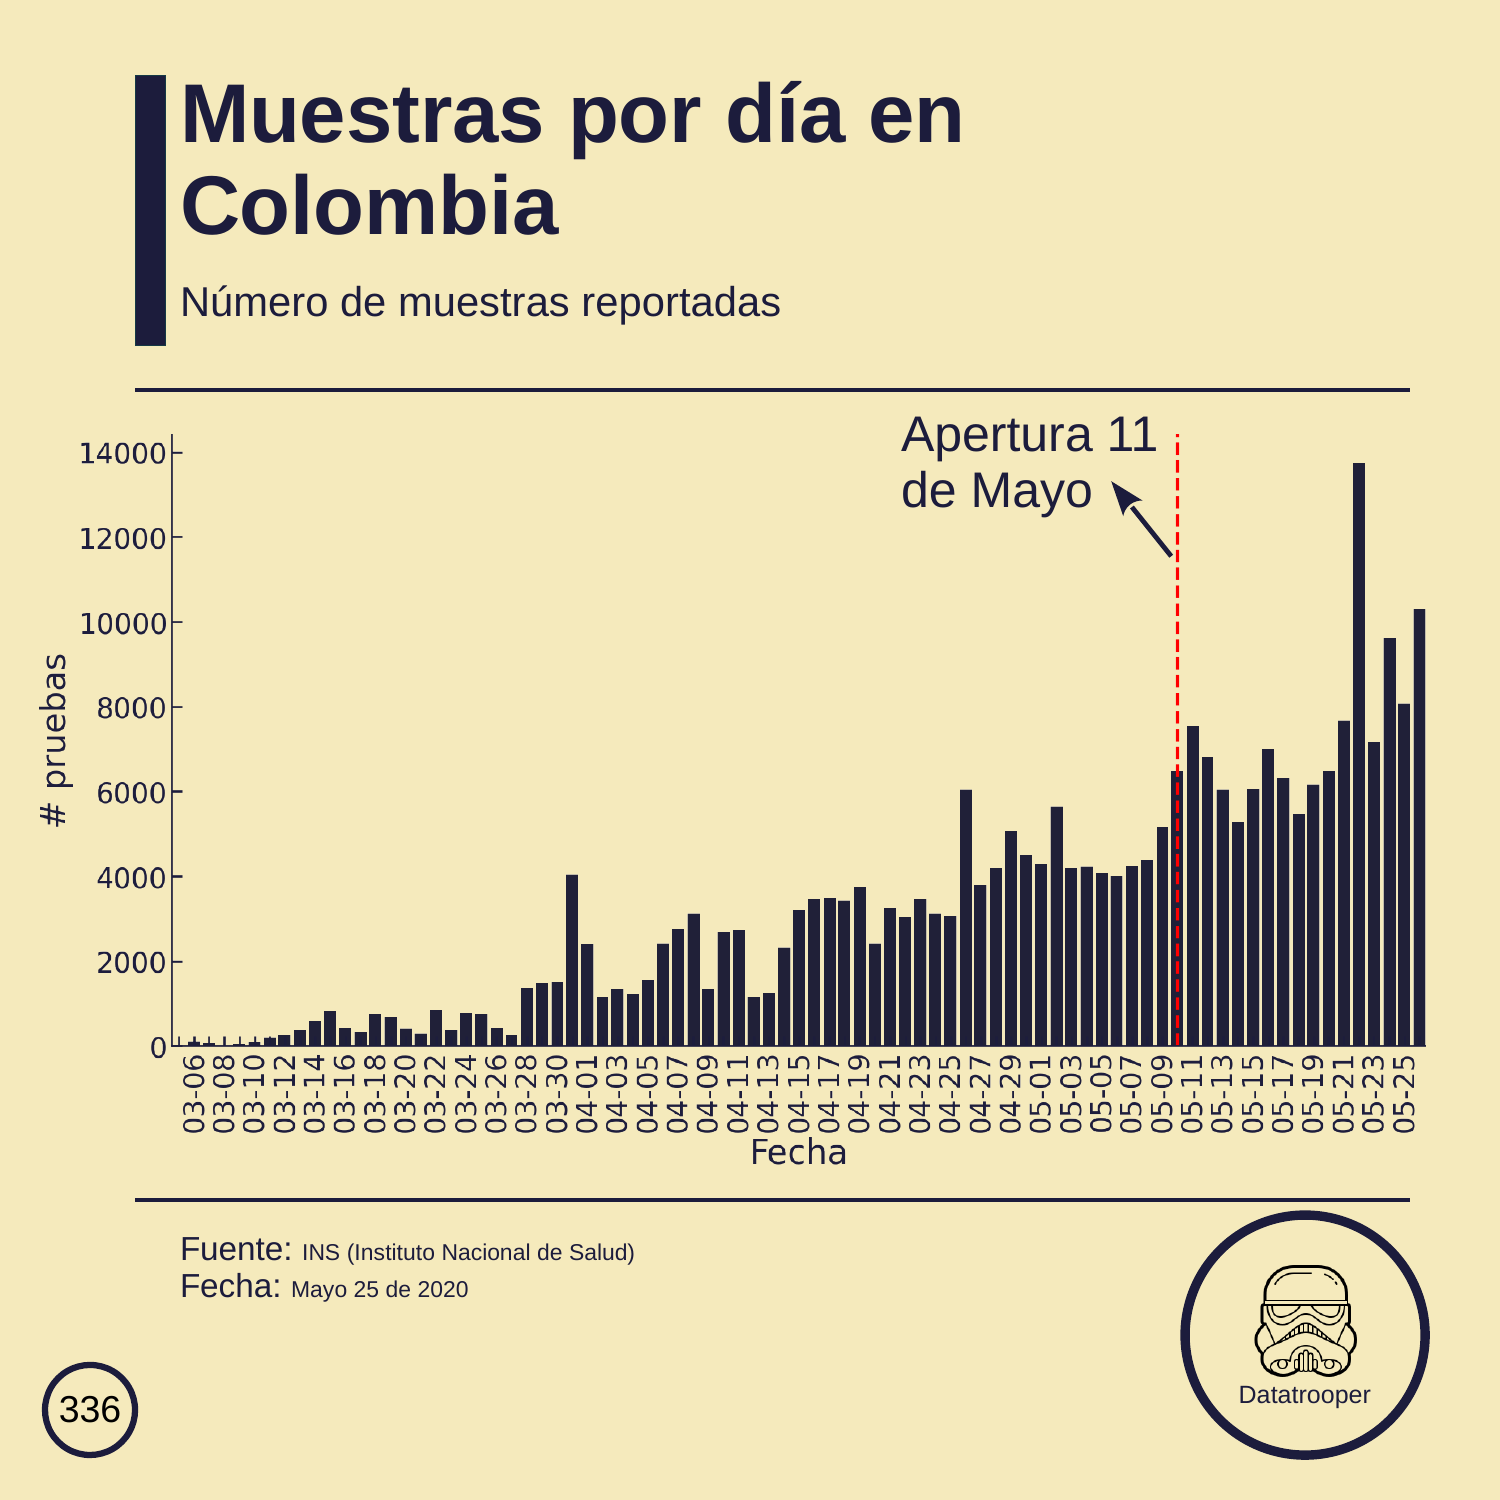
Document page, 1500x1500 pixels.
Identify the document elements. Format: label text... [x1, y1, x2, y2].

title Fuente: INS (Instituto Nacional de Salud) Fecha: Mayo 25 de 2020 [180, 1202, 1201, 1342]
text_box Datatrooper [1230, 1379, 1381, 1411]
title Número de muestras reportadas [180, 254, 1351, 350]
title Muestras por día en Colombia [180, 64, 1351, 254]
text_box [135, 75, 166, 346]
text_box [1185, 1215, 1426, 1456]
title Apertura 11 de Mayo [901, 406, 1172, 518]
title Fuente: INS (Instituto Nacional de Salud) Fecha: Mayo 25 de 2020 [180, 1193, 1201, 1198]
text_box 336 [45, 1364, 136, 1456]
picture [1230, 1245, 1381, 1379]
picture [39, 434, 1426, 1171]
